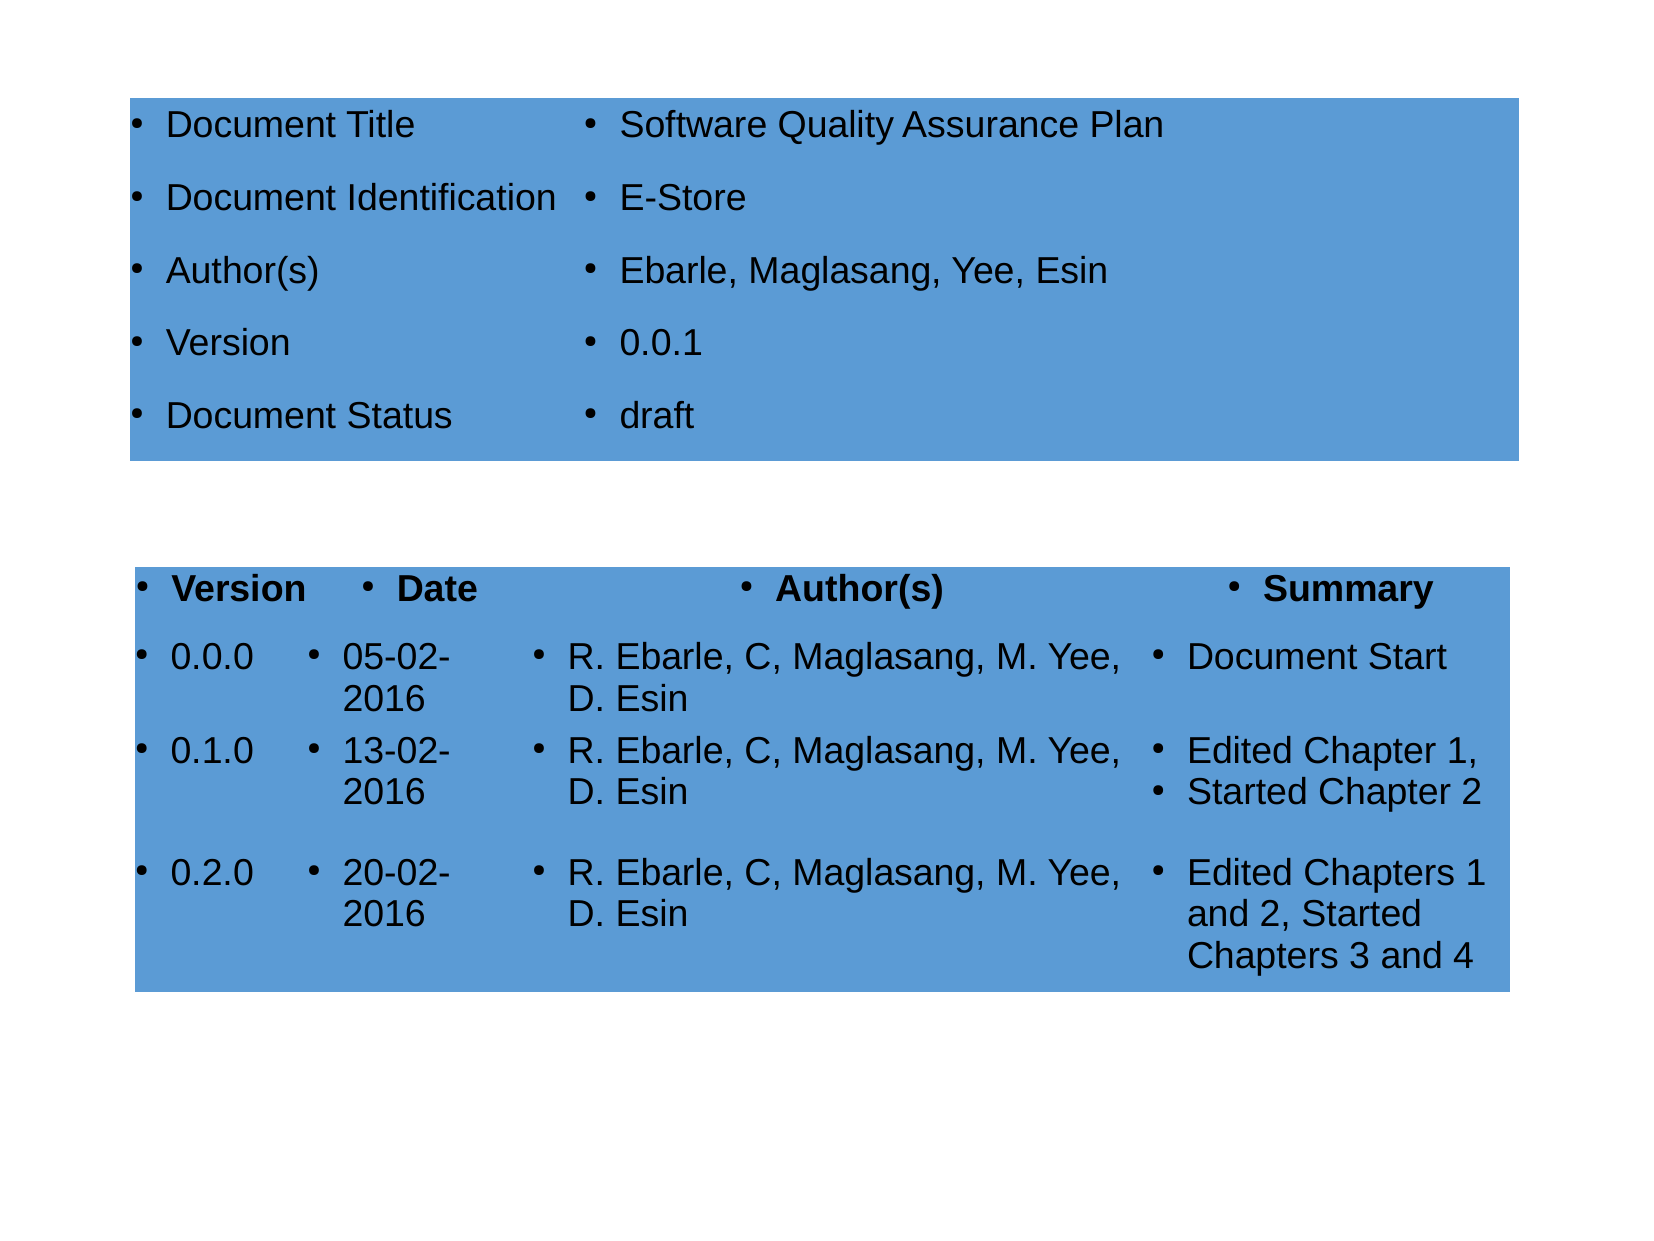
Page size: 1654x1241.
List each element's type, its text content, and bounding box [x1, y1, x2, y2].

table_cell 0.1.0 [135, 729, 307, 851]
table_cell R. Ebarle, C, Maglasang, M. Yee, D. Esin [532, 729, 1152, 851]
table_cell 0.0.1 [584, 315, 1519, 388]
table_cell Edited Chapters 1 and 2, Started Chapters 3 and 4 [1152, 851, 1510, 992]
table_cell Version [130, 315, 584, 388]
table_header Author(s) [532, 567, 1152, 635]
table_cell Document Status [130, 388, 584, 461]
table_header Date [307, 567, 532, 635]
table_cell Ebarle, Maglasang, Yee, Esin [584, 243, 1519, 315]
table_cell 0.2.0 [135, 851, 307, 992]
table_cell 05-02-2016 [307, 635, 532, 729]
table_cell Document Start [1152, 635, 1510, 729]
table_cell Document Identification [130, 170, 584, 243]
table_cell E-Store [584, 170, 1519, 243]
table_cell draft [584, 388, 1519, 461]
table_cell Edited Chapter 1, Started Chapter 2 [1152, 729, 1510, 851]
table_header Software Quality Assurance Plan [584, 98, 1519, 170]
table_header Version [135, 567, 307, 635]
table_cell 0.0.0 [135, 635, 307, 729]
table_cell 20-02-2016 [307, 851, 532, 992]
table_cell 13-02-2016 [307, 729, 532, 851]
table_header Summary [1152, 567, 1510, 635]
table_header Document Title [130, 98, 584, 170]
table_cell R. Ebarle, C, Maglasang, M. Yee, D. Esin [532, 635, 1152, 729]
table_cell R. Ebarle, C, Maglasang, M. Yee, D. Esin [532, 851, 1152, 992]
table_cell Author(s) [130, 243, 584, 315]
